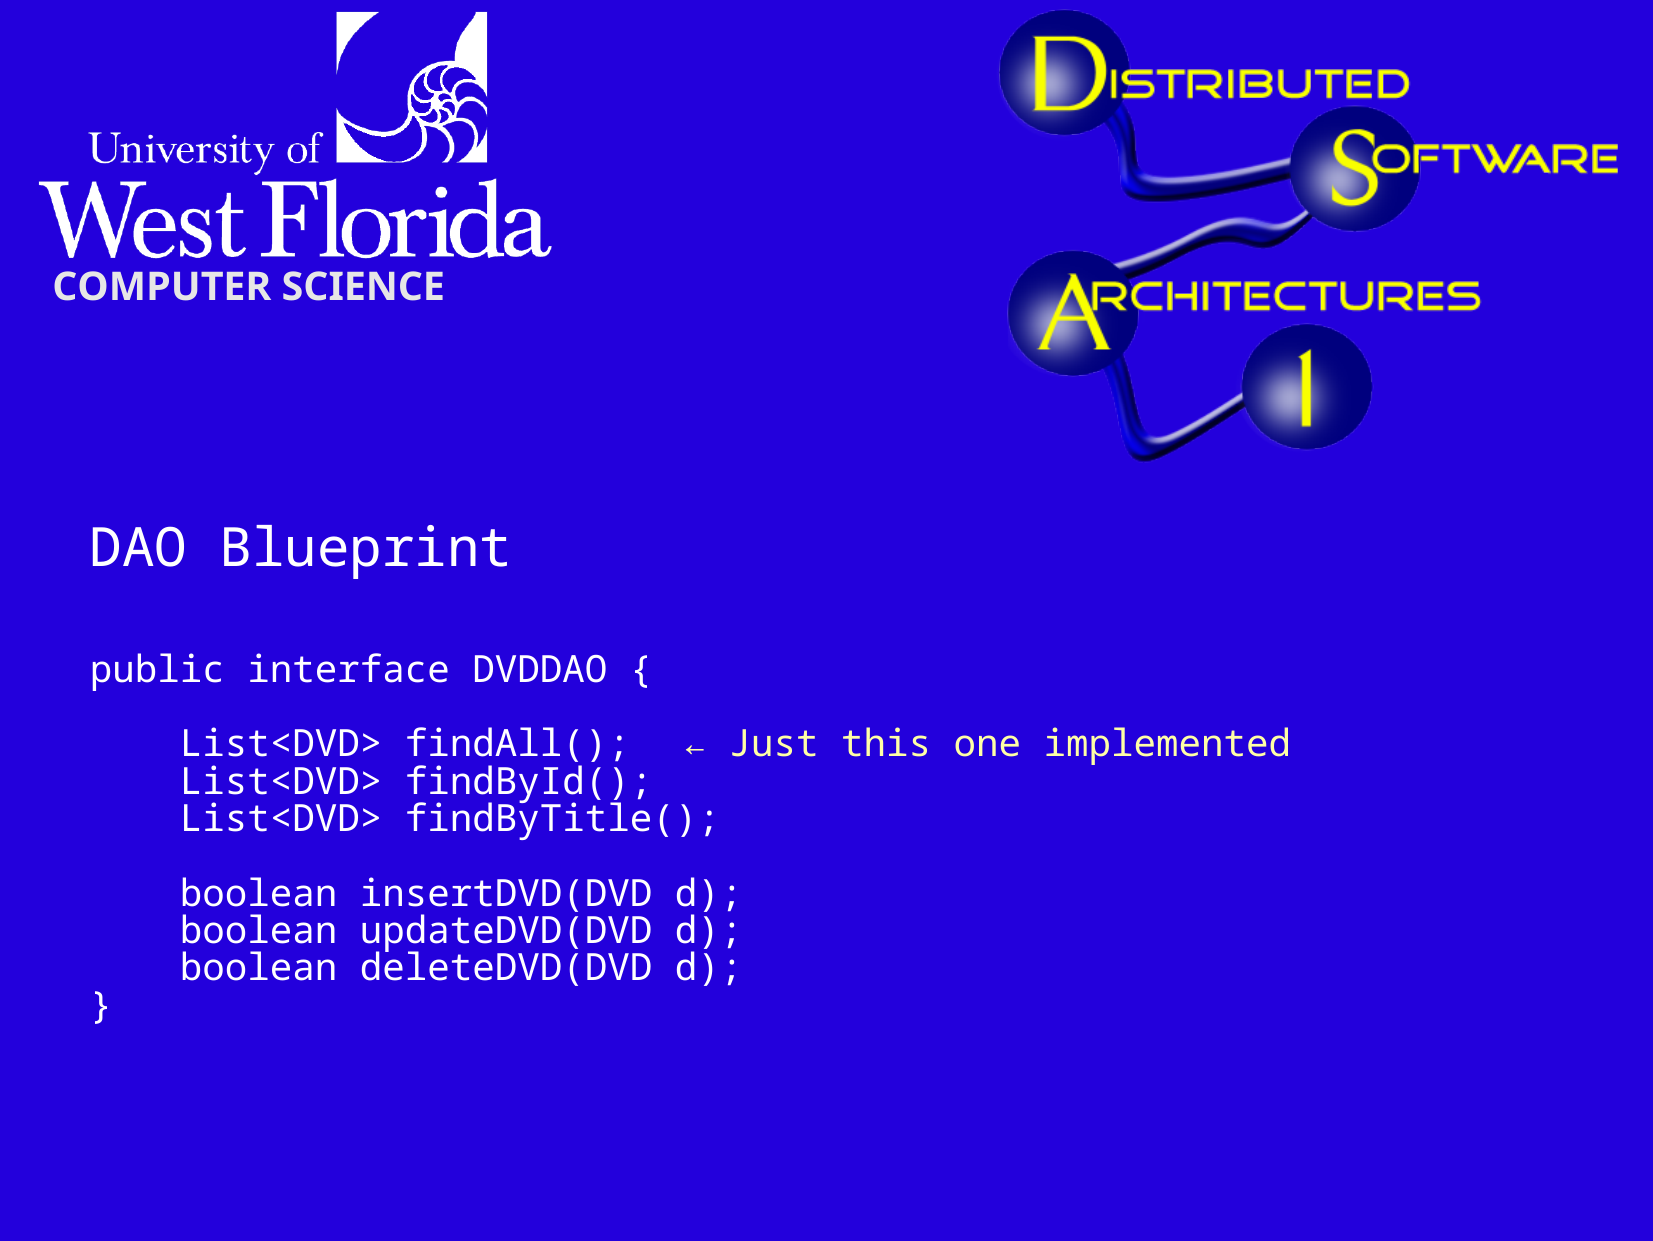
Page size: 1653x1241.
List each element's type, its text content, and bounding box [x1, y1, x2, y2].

picture [37, 0, 559, 262]
text_box COMPUTER SCIENCE [37, 262, 563, 316]
text_box DAO Blueprint public interface DVDDAO { List<DVD> findAll(); ← Just this one implemented List<DVD> findById(); List<DVD> findByTitle(); boolean insertDVD(DVD d); boolean updateDVD(DVD d); boolean deleteDVD(DVD d); } [74, 434, 1538, 976]
picture [910, 0, 1653, 506]
